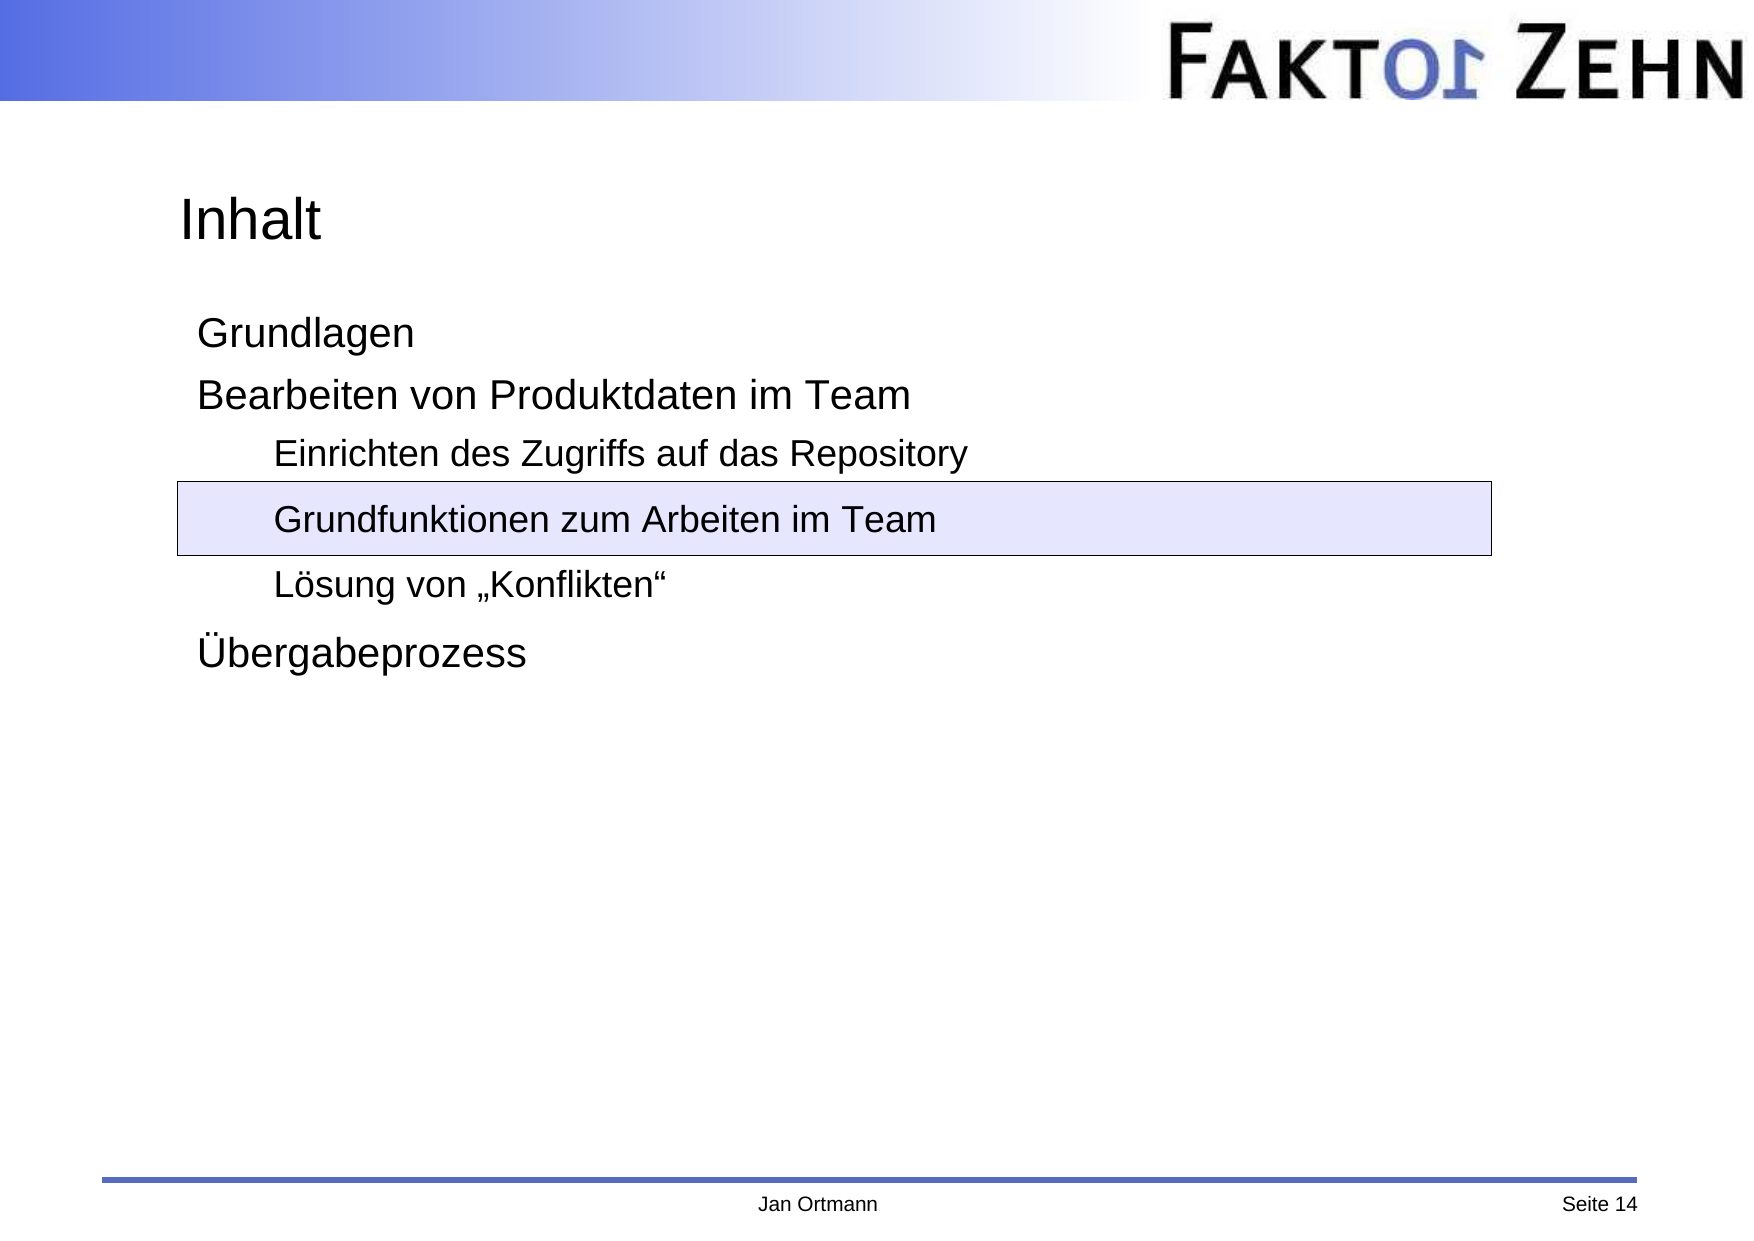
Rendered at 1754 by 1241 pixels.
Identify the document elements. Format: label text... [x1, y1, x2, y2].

picture [1162, 7, 1752, 100]
title Inhalt [179, 142, 1576, 296]
list Grundlagen Bearbeiten von Produktdaten im Team Einrichten des Zugriffs auf das Repository Grundfunktionen zum Arbeiten im Team Lösung von „Konflikten“ Übergabeprozess [179, 310, 1576, 1078]
